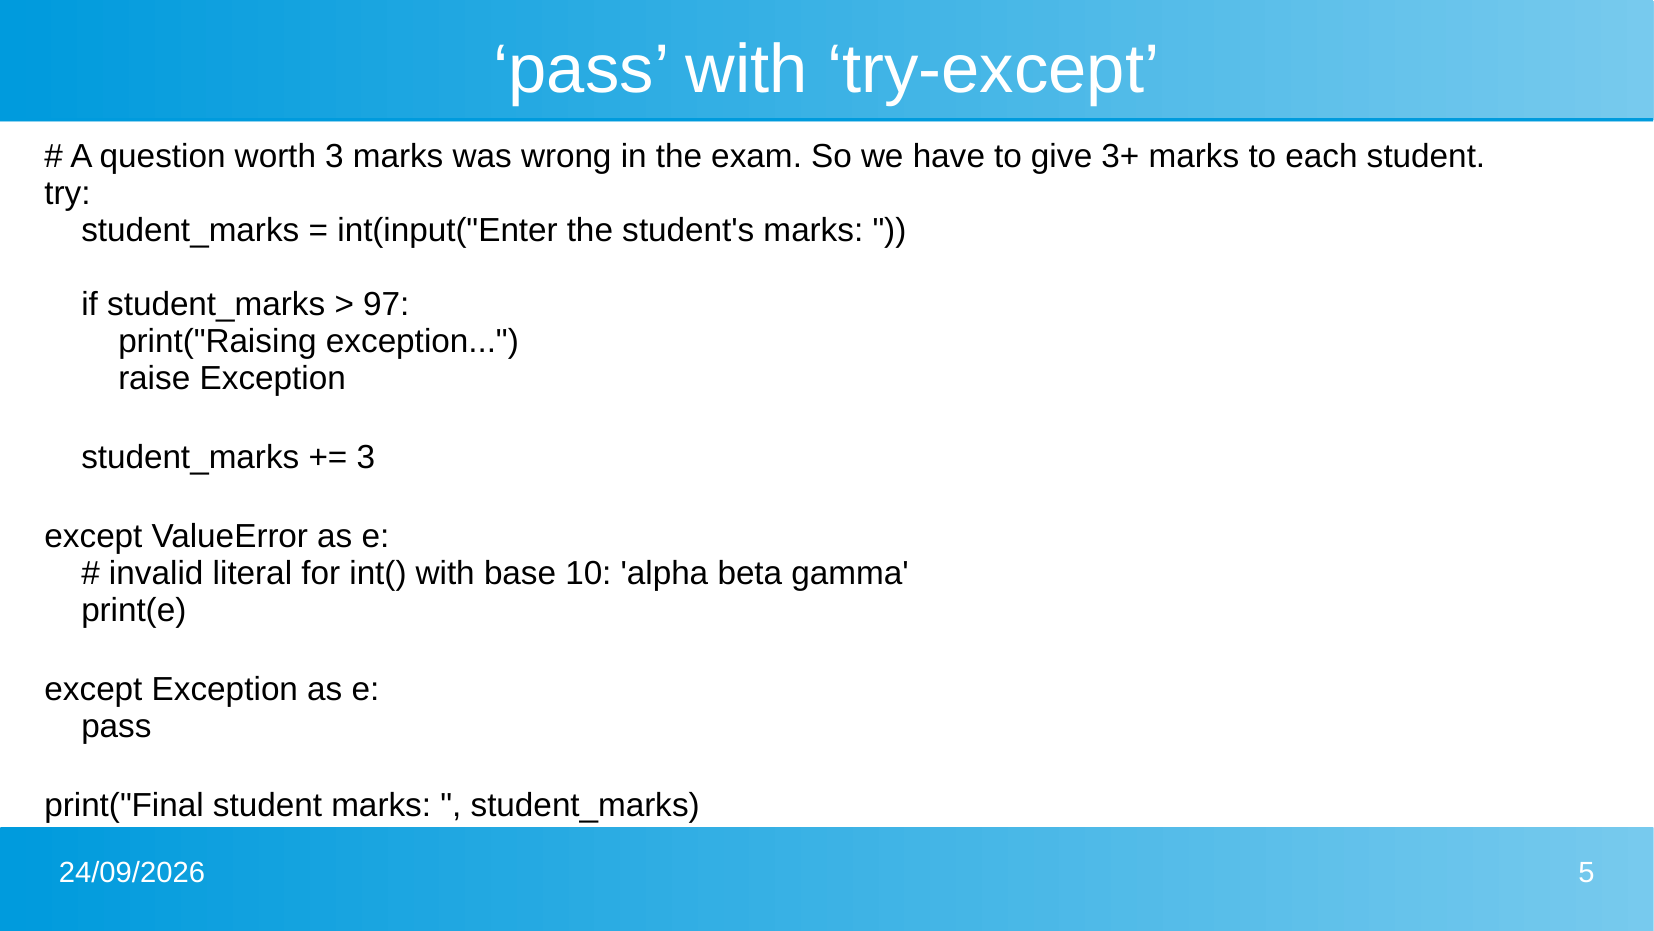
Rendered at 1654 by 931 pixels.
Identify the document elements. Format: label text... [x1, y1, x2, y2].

title ‘pass’ with ‘try-except’ [59, 29, 1595, 108]
text_box # A question worth 3 marks was wrong in the exam. So we have to give 3+ marks to each student. try: student_marks = int(input("Enter the student's marks: ")) if student_marks > 97: print("Raising exception...") raise Exception student_marks += 3 except ValueError as e: # invalid literal for int() with base 10: 'alpha beta gamma' print(e) except Exception as e: pass print("Final student marks: ", student_marks) [29, 129, 1595, 931]
